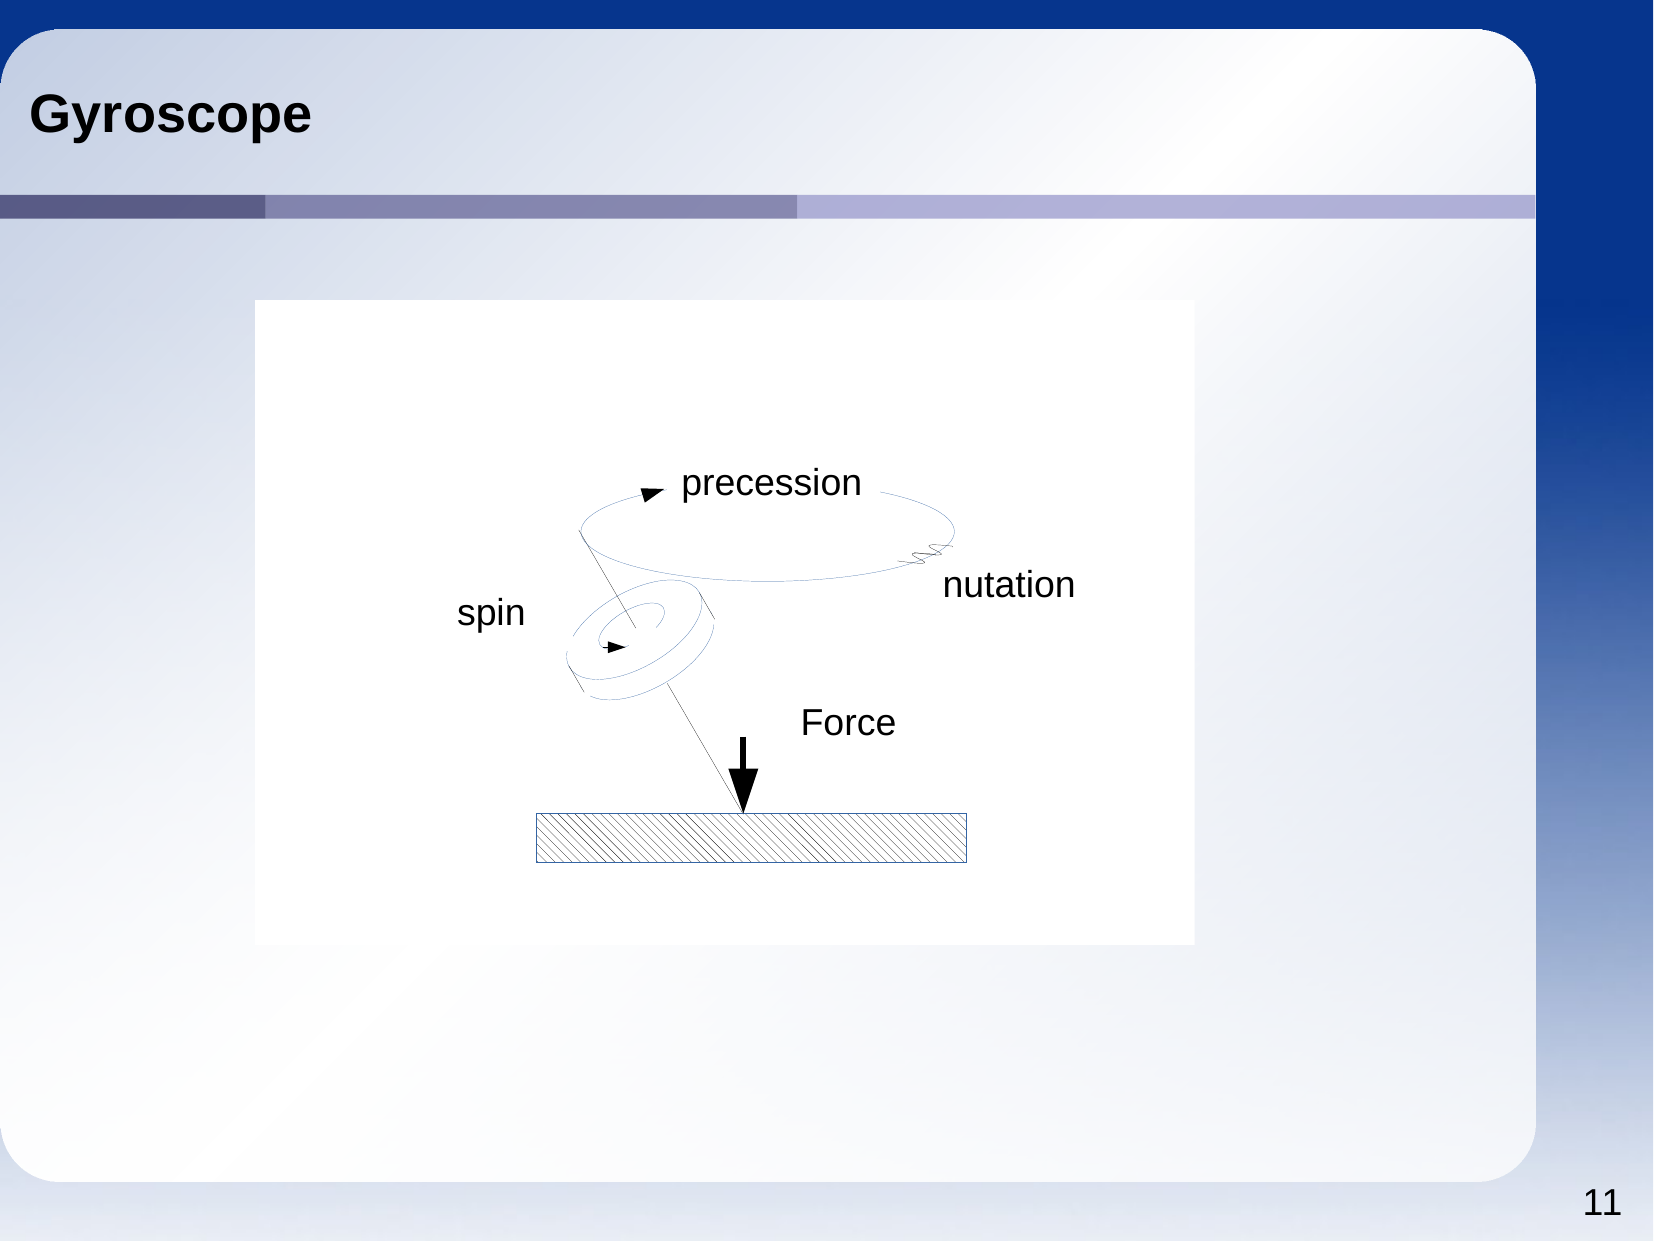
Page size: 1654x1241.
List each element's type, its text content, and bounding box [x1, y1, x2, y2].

title Gyroscope [29, 49, 1506, 178]
chart [255, 300, 1195, 945]
picture [0, 0, 1654, 1241]
